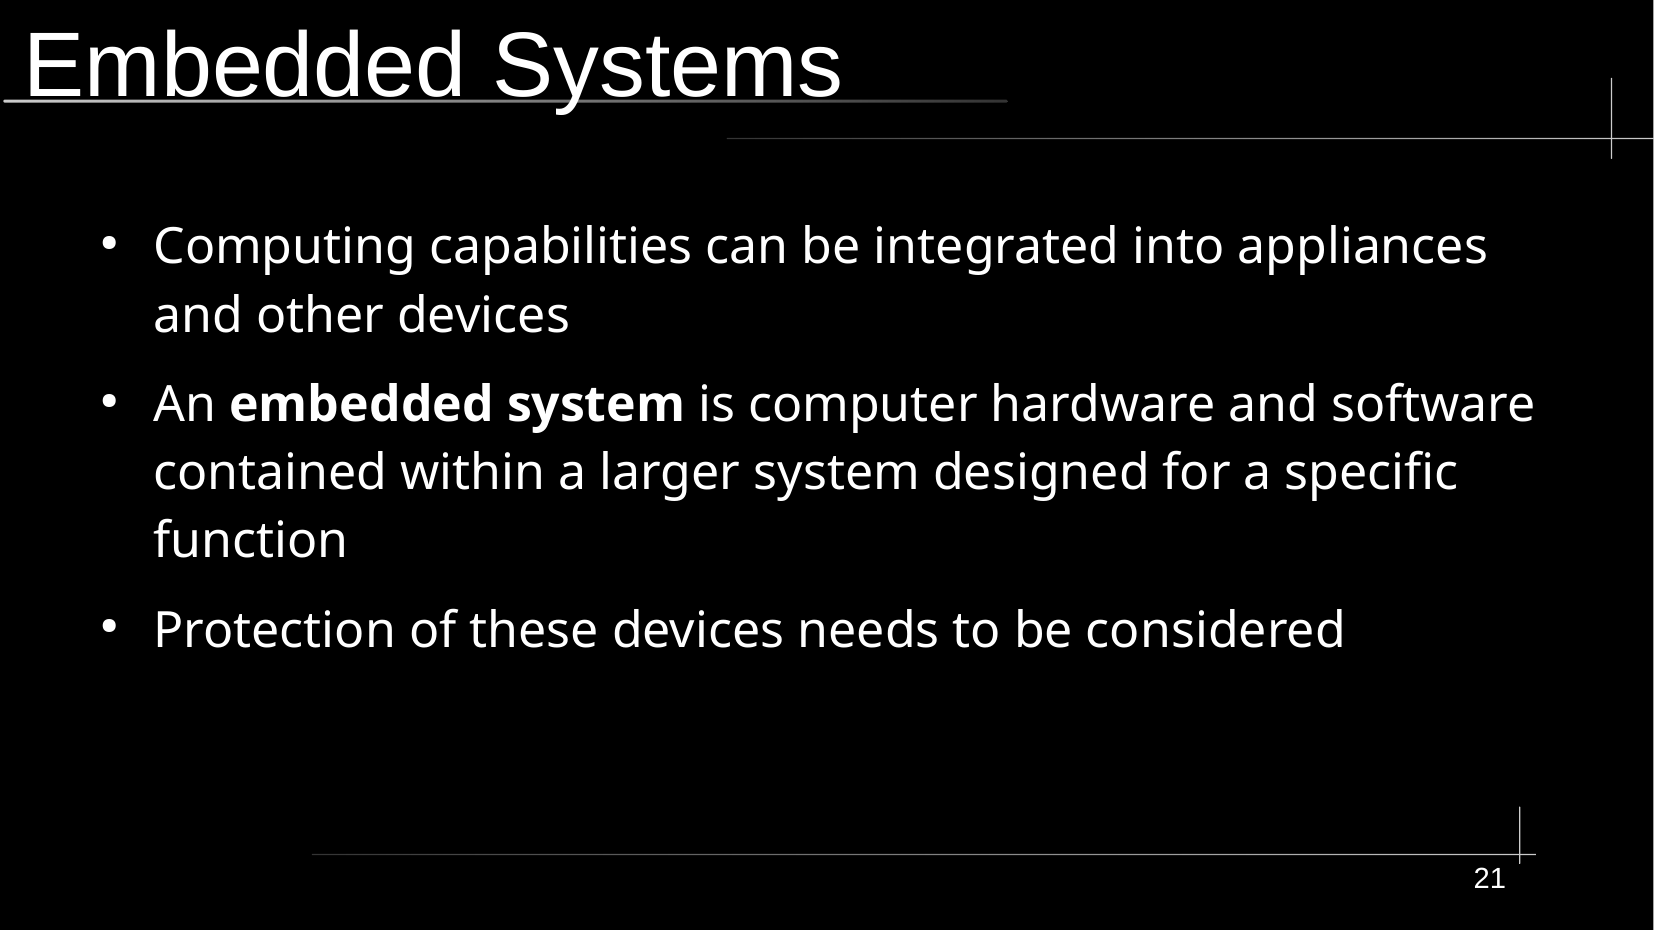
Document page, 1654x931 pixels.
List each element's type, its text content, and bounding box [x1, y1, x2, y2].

list Computing capabilities can be integrated into appliances and other devices An embedded system is computer hardware and software contained within a larger system designed for a specific function Protection of these devices needs to be considered [82, 210, 1571, 750]
title Embedded Systems [23, 11, 1589, 119]
